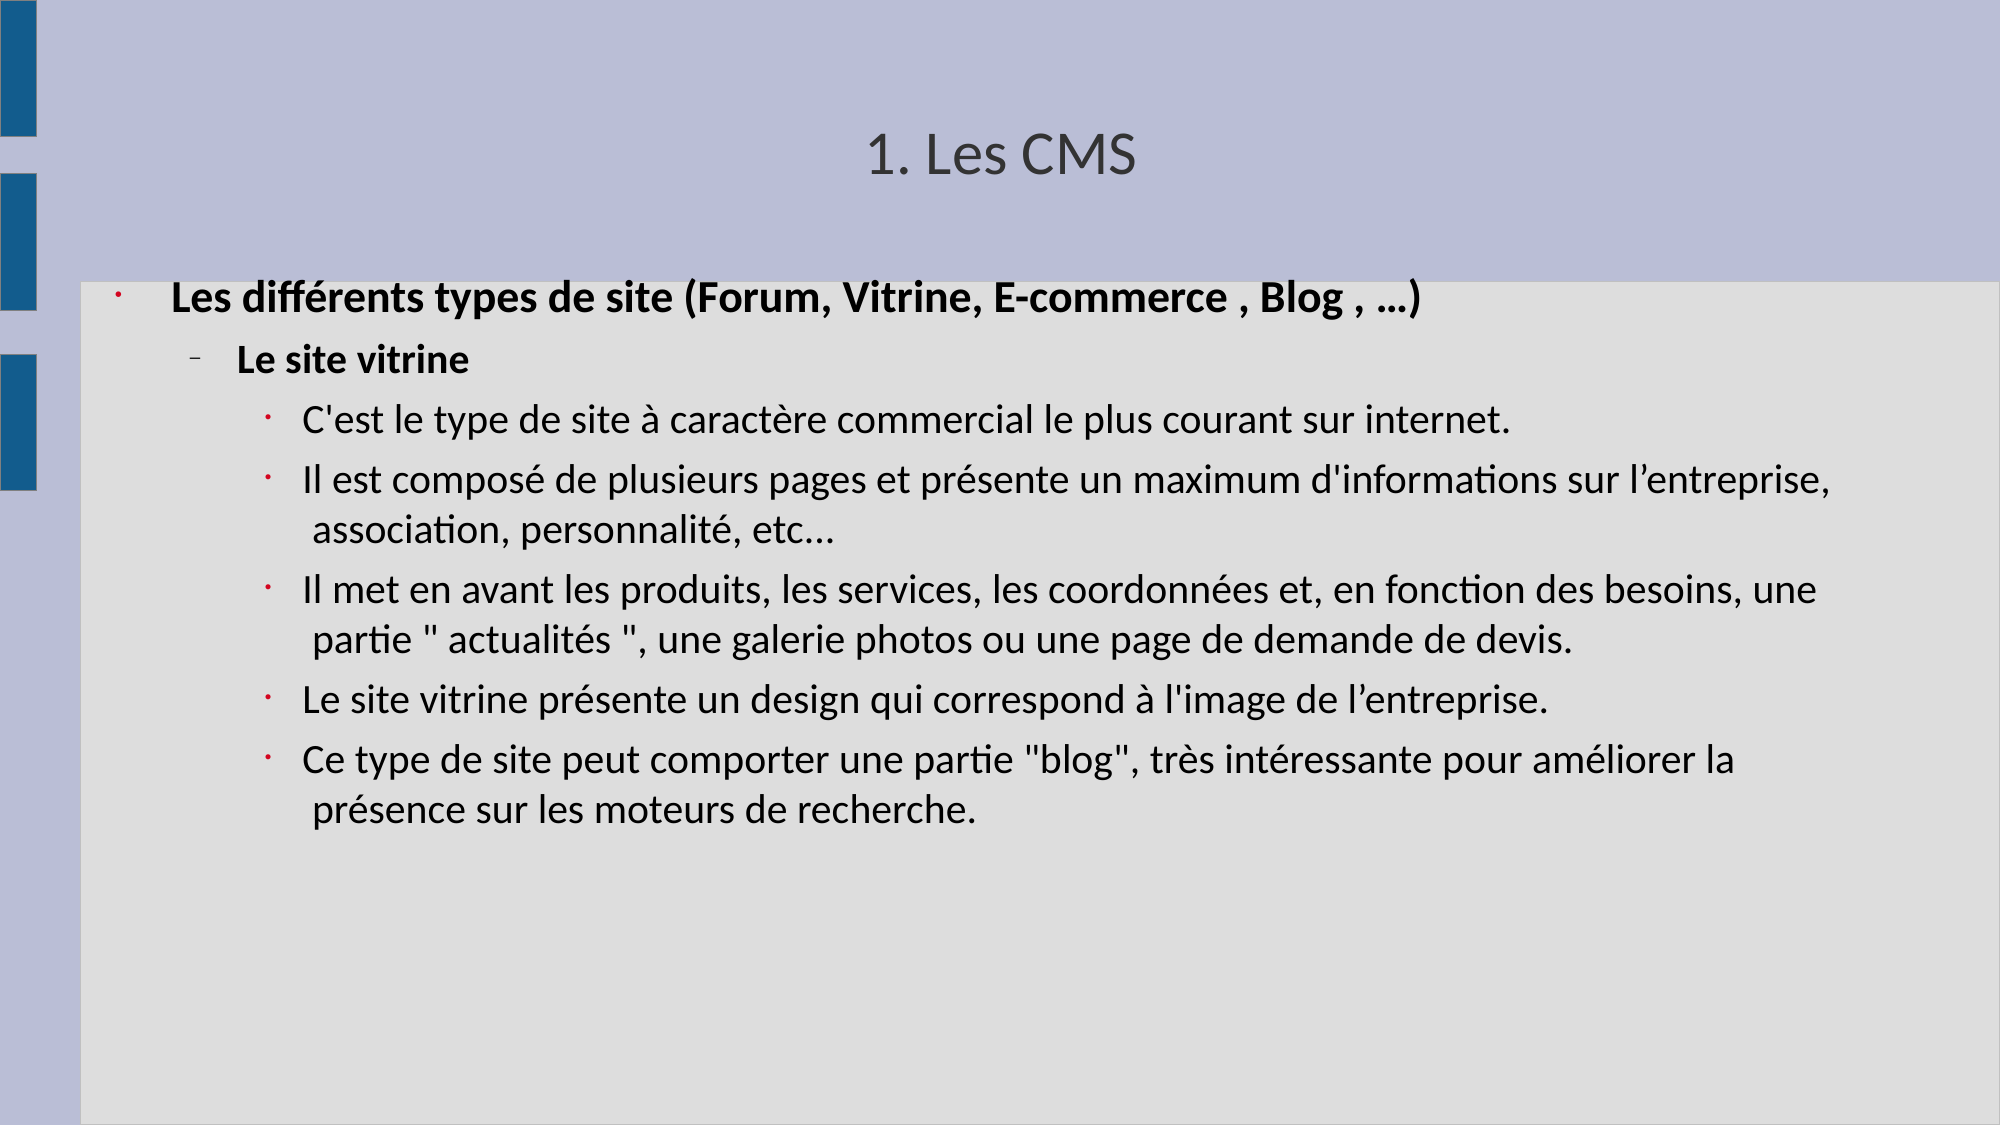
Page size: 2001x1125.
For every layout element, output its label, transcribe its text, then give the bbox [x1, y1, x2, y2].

text_box Les différents types de site (Forum, Vitrine, E-commerce , Blog , …) Le site vitrine C'est le type de site à caractère commercial le plus courant sur internet. Il est composé de plusieurs pages et présente un maximum d'informations sur l’entreprise, association, personnalité, etc... Il met en avant les produits, les services, les coordonnées et, en fonction des besoins, une partie " actualités ", une galerie photos ou une page de demande de devis. Le site vitrine présente un design qui correspond à l'image de l’entreprise. Ce type de site peut comporter une partie "blog", très intéressante pour améliorer la présence sur les moteurs de recherche. [112, 254, 1835, 833]
title 1. Les CMS [859, 109, 1141, 254]
